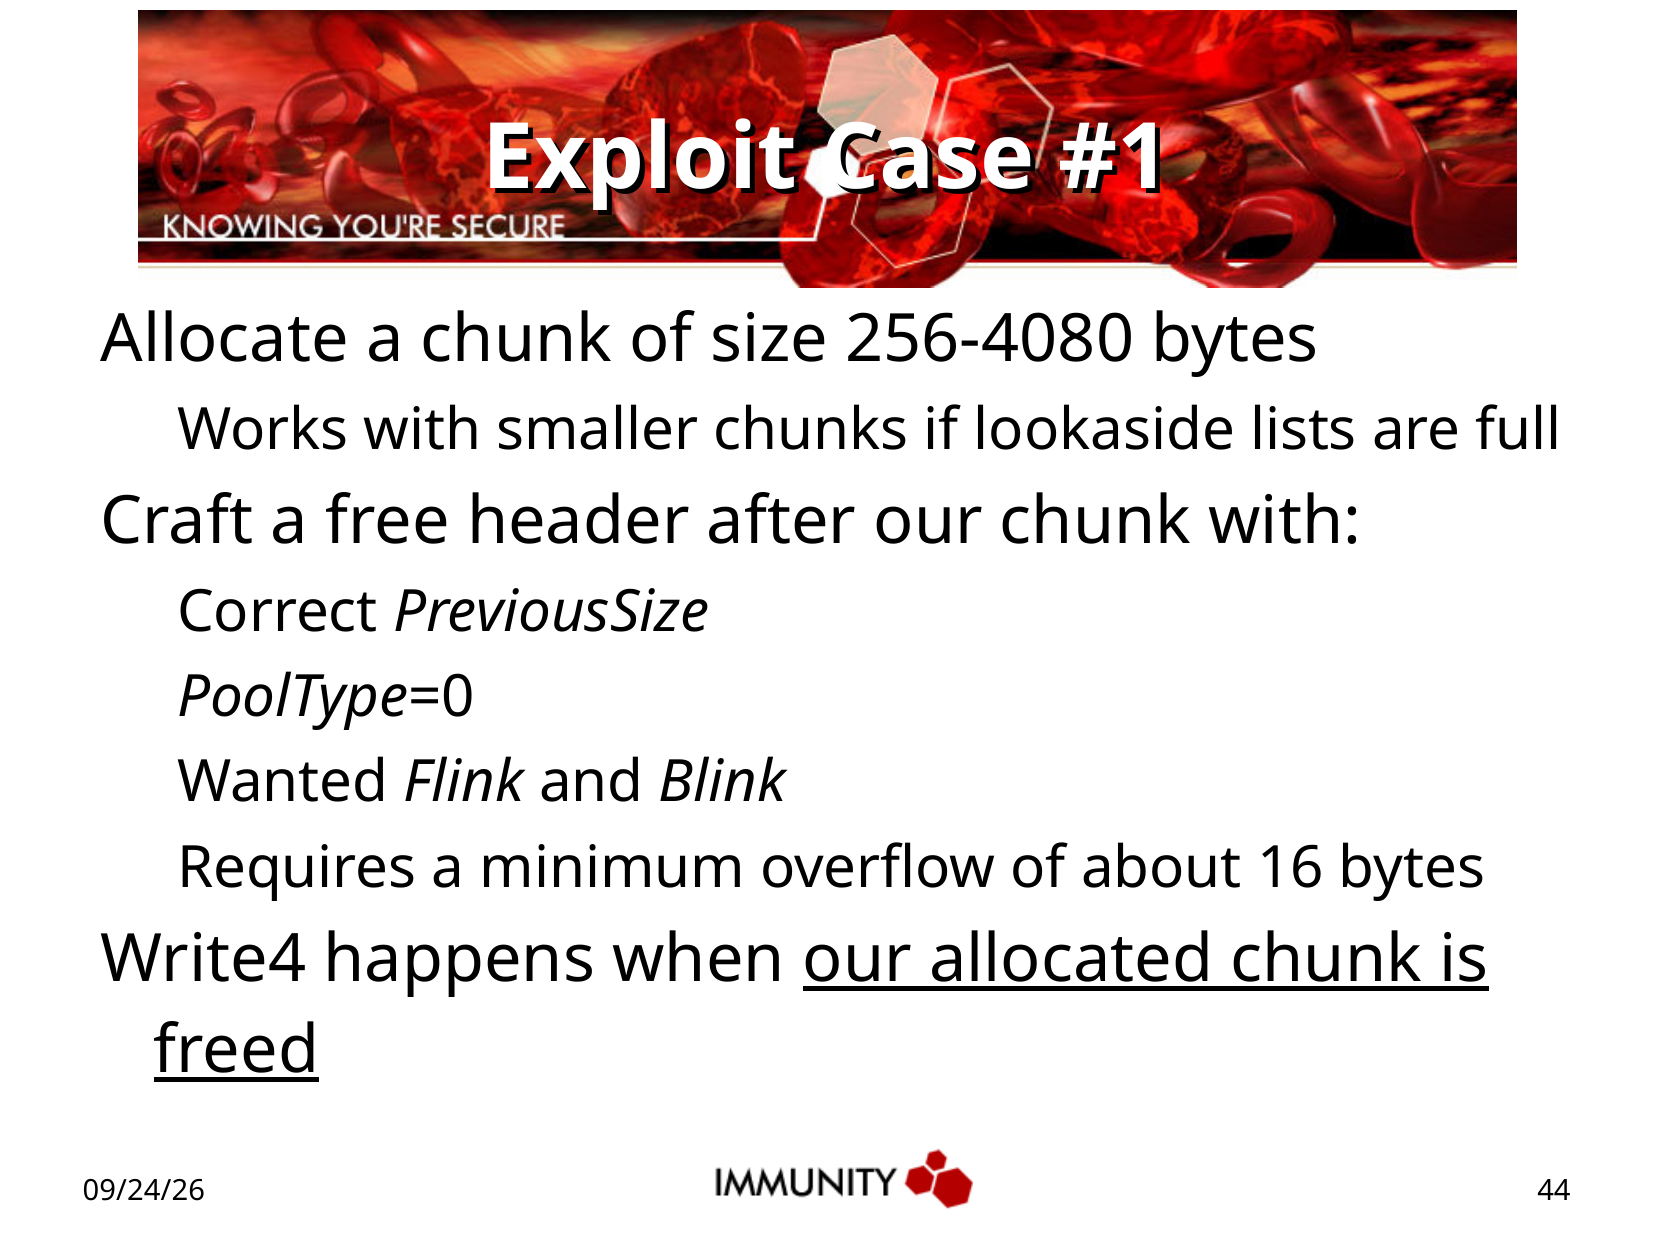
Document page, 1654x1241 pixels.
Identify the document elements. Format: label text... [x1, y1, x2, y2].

picture [138, 250, 1517, 288]
title Exploit Case #1 [82, 56, 1571, 250]
list Allocate a chunk of size 256-4080 bytes Works with smaller chunks if lookaside lists are full Craft a free header after our chunk with: Correct PreviousSize PoolType=0 Wanted Flink and Blink Requires a minimum overflow of about 16 bytes Write4 happens when our allocated chunk is freed [82, 290, 1571, 1094]
picture [138, 10, 1517, 56]
picture [694, 1130, 984, 1235]
